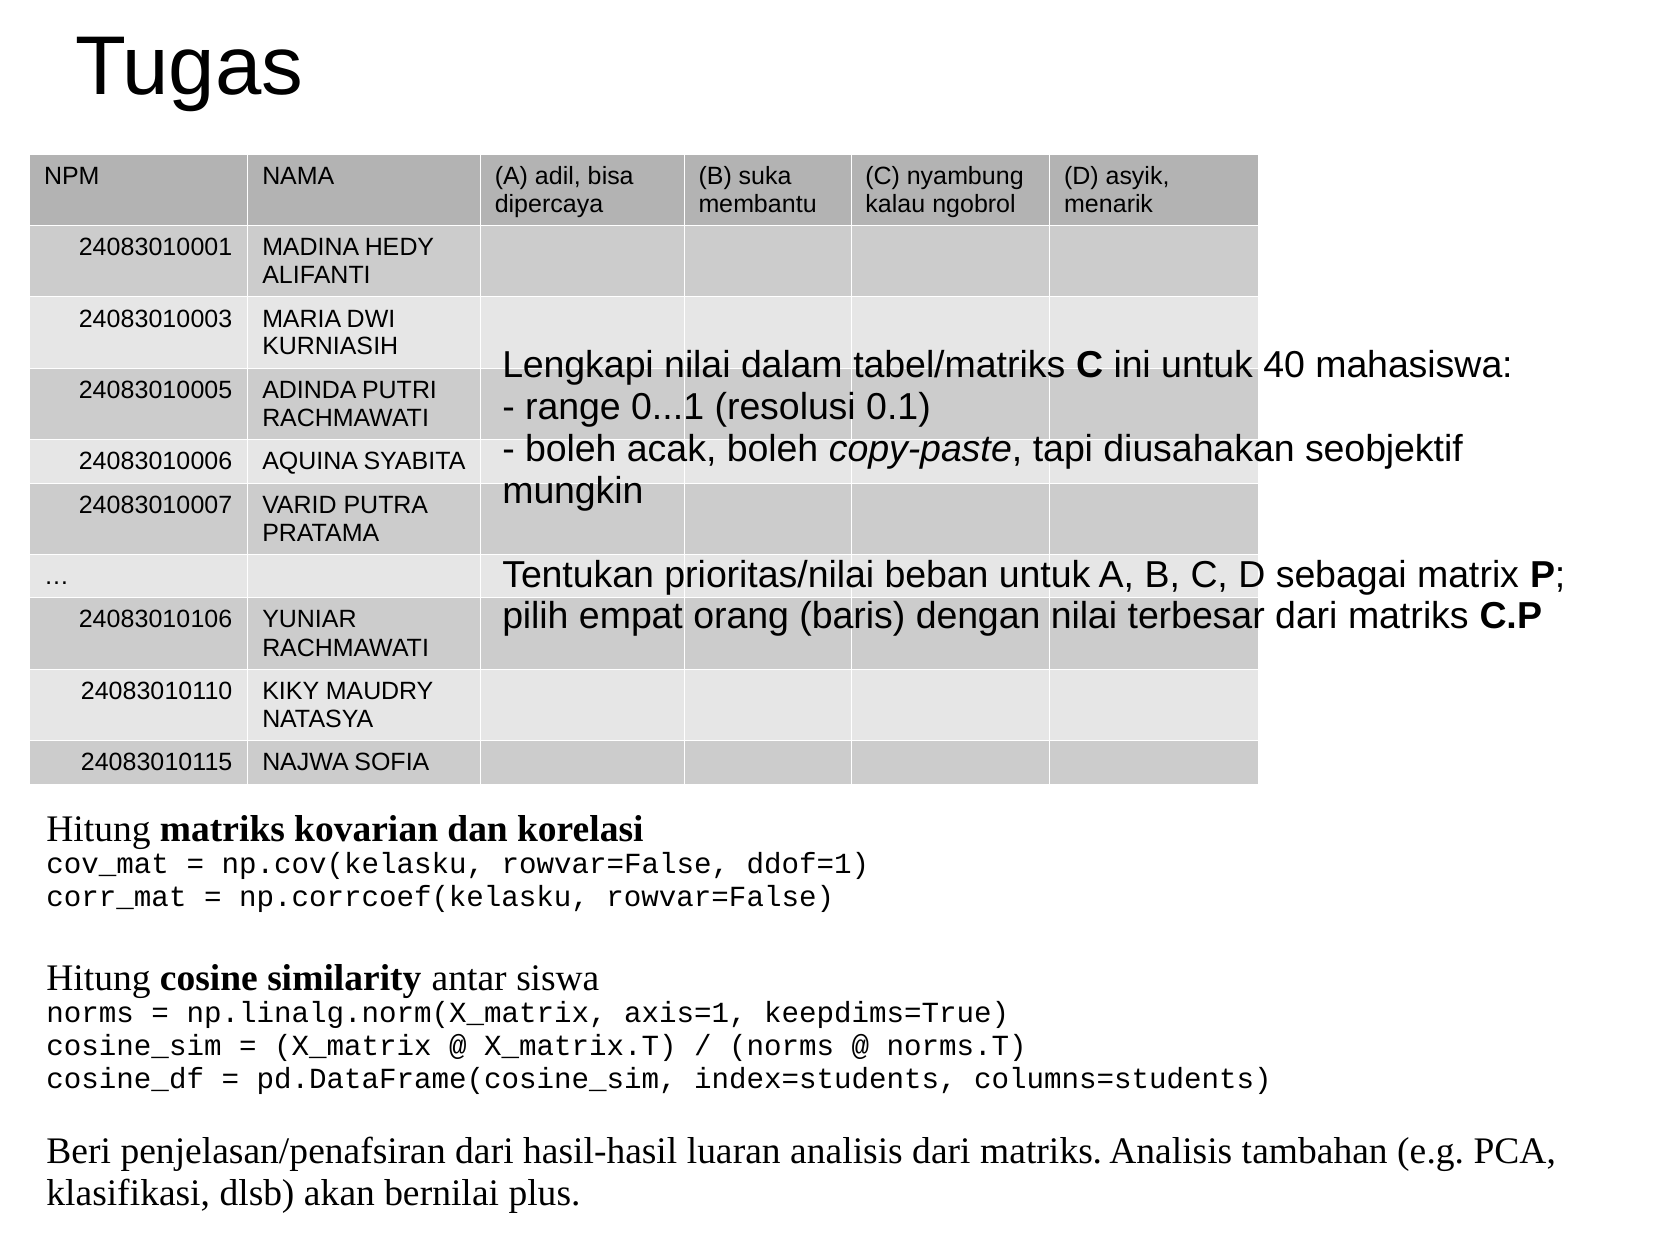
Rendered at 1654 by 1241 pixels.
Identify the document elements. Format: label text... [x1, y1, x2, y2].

table_header (D) asyik, menarik [1050, 155, 1258, 225]
table_cell … [30, 555, 247, 597]
table_cell NAJWA SOFIA [248, 741, 480, 784]
table_cell 24083010005 [30, 369, 247, 439]
table_cell [481, 741, 684, 784]
table_cell AQUINA SYABITA [248, 440, 480, 483]
table_cell [481, 297, 684, 368]
table_header NAMA [248, 155, 480, 225]
table_cell [685, 297, 851, 335]
title Tugas [75, 19, 1564, 113]
table_cell [852, 670, 1049, 740]
table_cell [1050, 670, 1258, 740]
table_cell [685, 670, 851, 740]
table_cell [1050, 645, 1258, 669]
table_cell [685, 226, 851, 296]
table_cell [852, 297, 1049, 335]
table_cell KIKY MAUDRY NATASYA [248, 670, 480, 740]
table_cell [1050, 226, 1258, 296]
table_cell 24083010003 [30, 297, 247, 368]
table_cell [481, 598, 684, 669]
table_header (A) adil, bisa dipercaya [481, 155, 684, 225]
table_cell 24083010115 [30, 741, 247, 784]
table_cell 24083010007 [30, 484, 247, 554]
table_cell 24083010006 [30, 440, 247, 483]
table_cell [852, 741, 1049, 784]
text_box Lengkapi nilai dalam tabel/matriks C ini untuk 40 mahasiswa: - range 0...1 (resolusi 0.1) - boleh acak, boleh copy-paste, tapi diusahakan seobjektif mungkin Tentukan prioritas/nilai beban untuk A, B, C, D sebagai matrix P; pilih empat orang (baris) dengan nilai terbesar dari matriks C.P [487, 335, 1613, 645]
table_cell [852, 226, 1049, 296]
table_cell [481, 369, 487, 439]
table_cell [481, 670, 684, 740]
table_cell ADINDA PUTRI RACHMAWATI [248, 369, 480, 439]
table_cell [685, 645, 851, 669]
text_box Hitung matriks kovarian dan korelasi cov_mat = np.cov(kelasku, rowvar=False, ddof=1) corr_mat = np.corrcoef(kelasku, rowvar=False) Hitung cosine similarity antar siswa norms = np.linalg.norm(X_matrix, axis=1, keepdims=True) cosine_sim = (X_matrix @ X_matrix.T) / (norms @ norms.T) cosine_df = pd.DataFrame(cosine_sim, index=students, columns=students) Beri penjelasan/penafsiran dari hasil-hasil luaran analisis dari matriks. Analisis tambahan (e.g. PCA, klasifikasi, dlsb) akan bernilai plus. [31, 800, 1607, 1221]
table_header (C) nyambung kalau ngobrol [852, 155, 1049, 225]
table_cell [481, 484, 487, 554]
table_cell [1050, 297, 1258, 335]
table_cell [481, 440, 487, 483]
table_cell 24083010106 [30, 598, 247, 669]
table_header (B) suka membantu [685, 155, 851, 225]
table_cell [685, 741, 851, 784]
table_cell [481, 555, 487, 597]
table_header NPM [30, 155, 247, 225]
table_cell [1050, 741, 1258, 784]
table_cell [852, 645, 1049, 669]
table_cell VARID PUTRA PRATAMA [248, 484, 480, 554]
table_cell 24083010001 [30, 226, 247, 296]
table_cell MARIA DWI KURNIASIH [248, 297, 480, 368]
table_cell 24083010110 [30, 670, 247, 740]
table_cell YUNIAR RACHMAWATI [248, 598, 480, 669]
table_cell [248, 555, 480, 597]
table_cell [481, 226, 684, 296]
table_cell MADINA HEDY ALIFANTI [248, 226, 480, 296]
